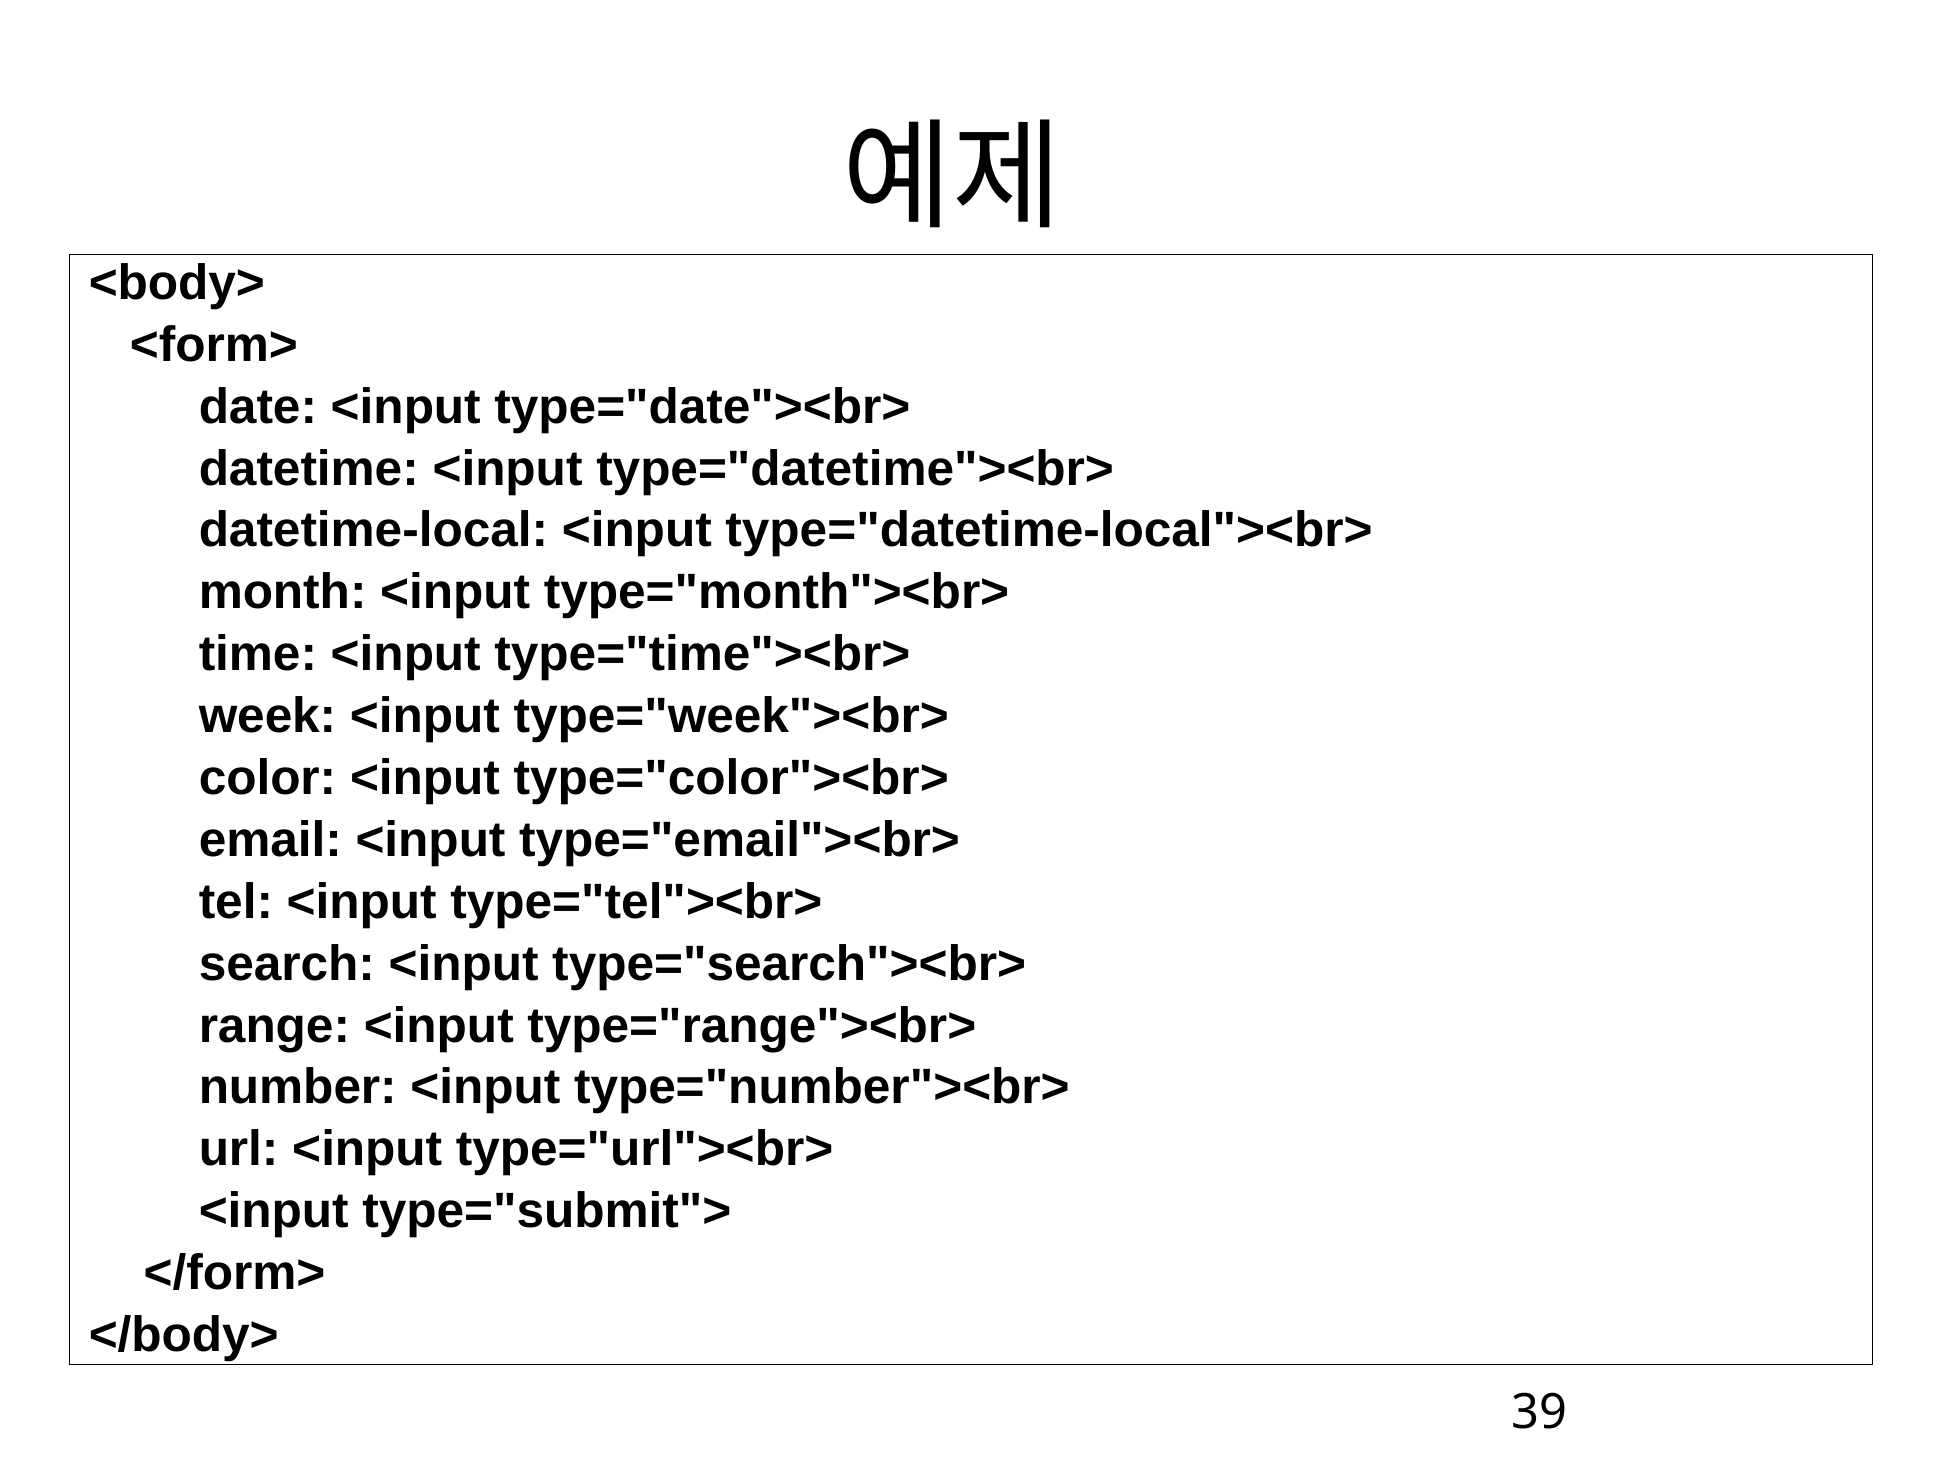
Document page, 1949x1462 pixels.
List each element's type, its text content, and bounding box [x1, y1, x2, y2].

text_box <body> <form> date: <input type="date"><br> datetime: <input type="datetime"><br> datetime-local: <input type="datetime-local"><br> month: <input type="month"><br> time: <input type="time"><br> week: <input type="week"><br> color: <input type="color"><br> email: <input type="email"><br> tel: <input type="tel"><br> search: <input type="search"><br> range: <input type="range"><br> number: <input type="number"><br> url: <input type="url"><br> <input type="submit"> </form> </body> [69, 254, 1873, 1365]
slide_number <숫자> [1496, 1372, 1899, 1462]
title 예제 [156, 92, 1749, 254]
